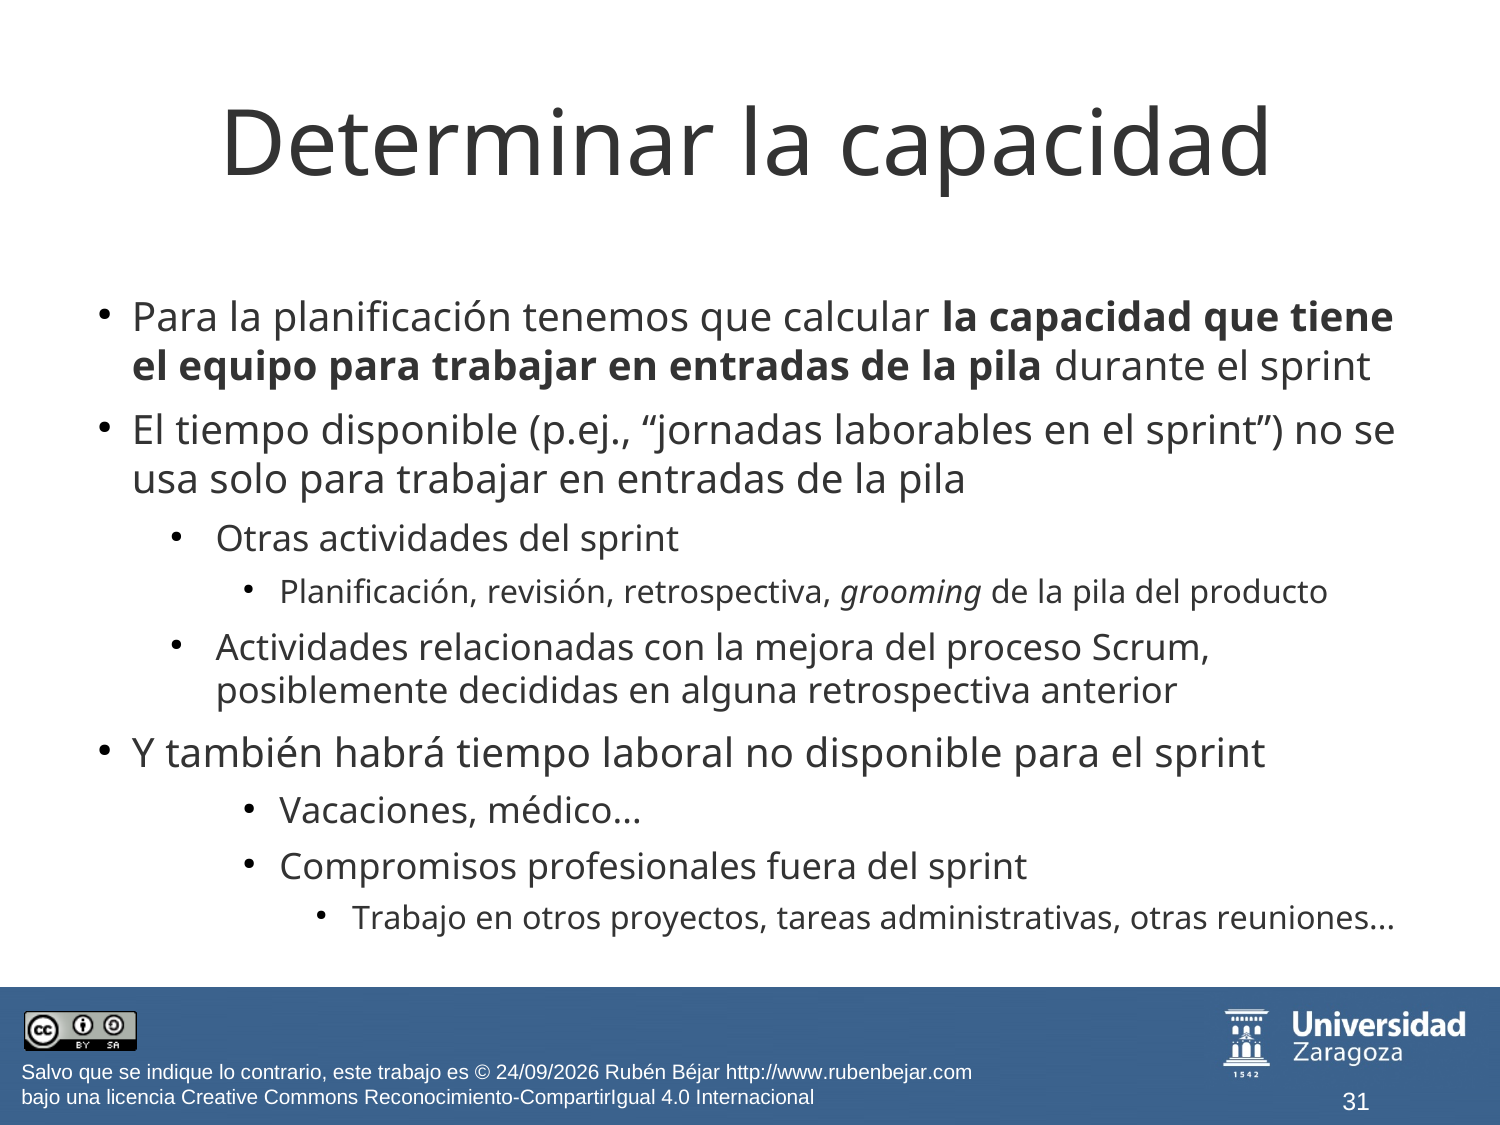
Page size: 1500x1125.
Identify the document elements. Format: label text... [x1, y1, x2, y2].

picture [0, 987, 1500, 1125]
title Determinar la capacidad [74, 21, 1420, 257]
list Para la planificación tenemos que calcular la capacidad que tiene el equipo para trabajar en entradas de la pila durante el sprint El tiempo disponible (p.ej., “jornadas laborables en el sprint”) no se usa solo para trabajar en entradas de la pila Otras actividades del sprint Planificación, revisión, retrospectiva, grooming de la pila del producto Actividades relacionadas con la mejora del proceso Scrum, posiblemente decididas en alguna retrospectiva anterior Y también habrá tiempo laboral no disponible para el sprint Vacaciones, médico... Compromisos profesionales fuera del sprint Trabajo en otros proyectos, tareas administrativas, otras reuniones... [82, 283, 1418, 957]
